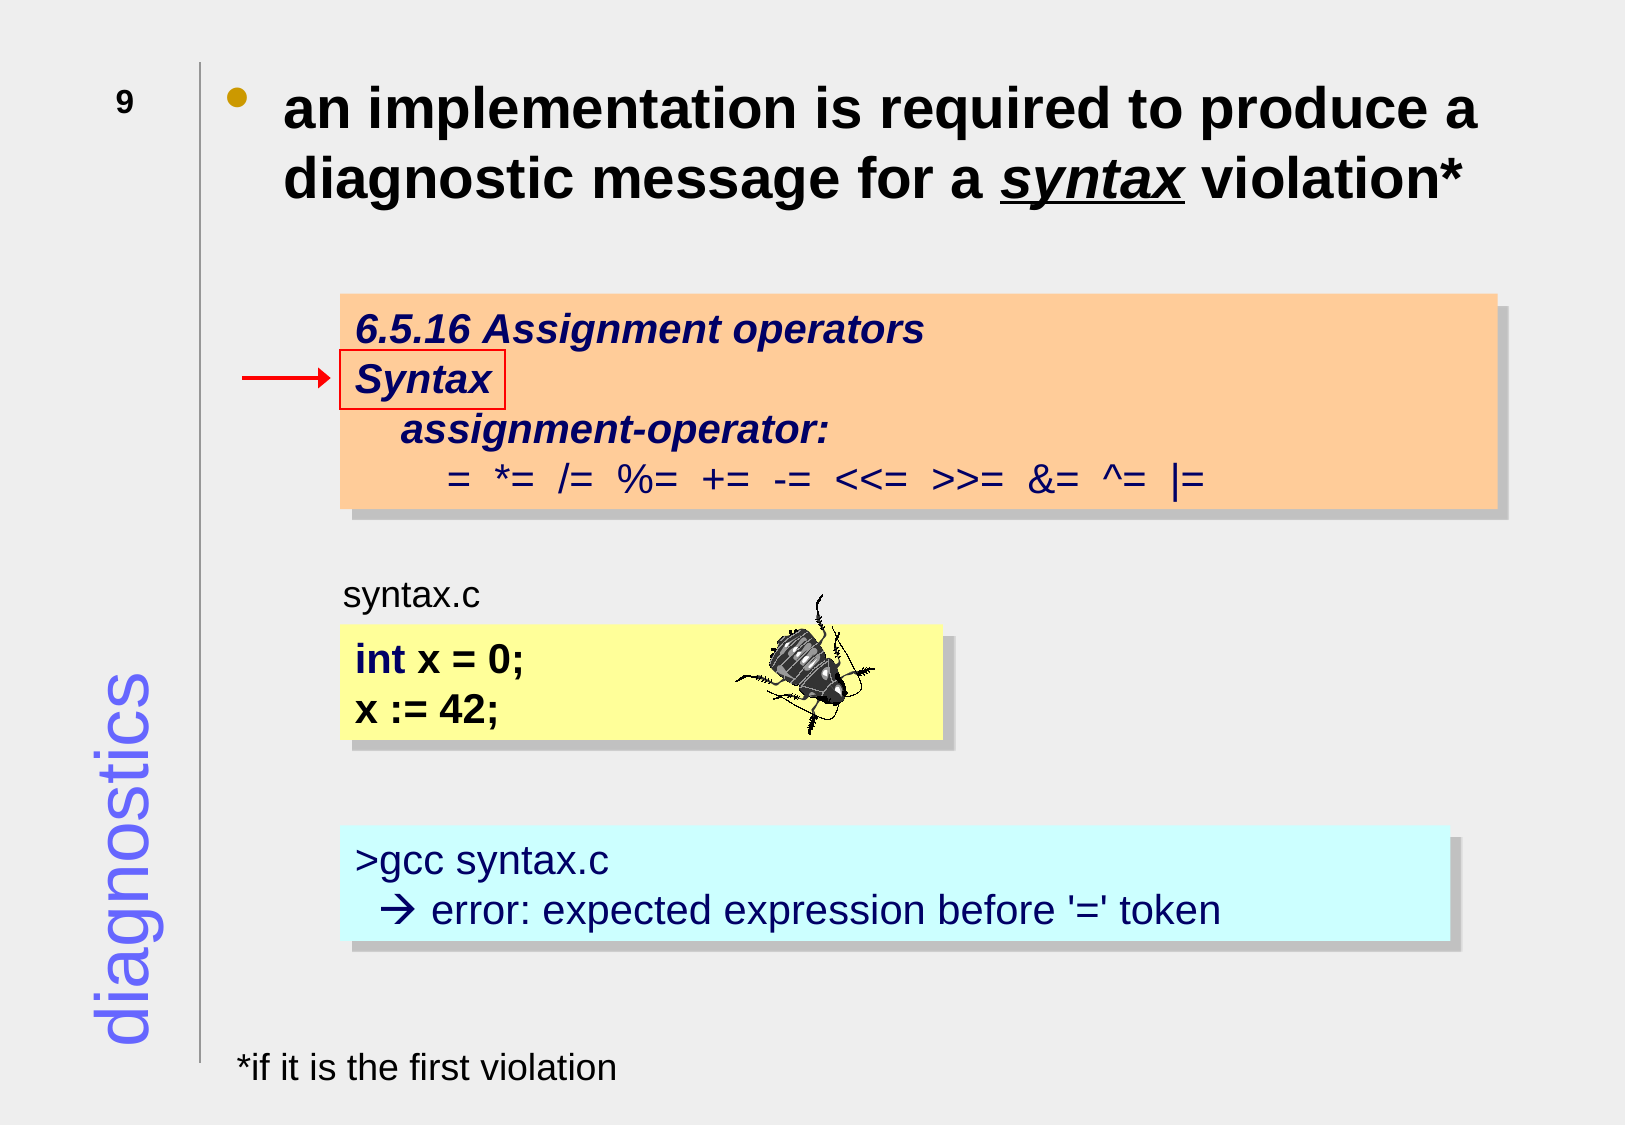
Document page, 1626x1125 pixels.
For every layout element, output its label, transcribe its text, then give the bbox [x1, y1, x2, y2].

text_box syntax.c [328, 562, 778, 623]
text_box 6.5.16 Assignment operators Syntax assignment-operator: = *= /= %= += -= <<= >>= &= ^= |= [341, 351, 504, 408]
text_box int x = 0; x := 42; [340, 624, 943, 740]
text_box 6.5.16 Assignment operators Syntax assignment-operator: = *= /= %= += -= <<= >>= &= ^= |= [340, 293, 1498, 510]
text_box *if it is the first violation [221, 1034, 671, 1096]
text_box [760, 628, 845, 703]
title diagnostics [50, 187, 188, 1063]
text_box [840, 670, 858, 679]
text_box [811, 700, 820, 715]
list an implementation is required to produce a diagnostic message for a syntax violation* [212, 62, 1550, 1063]
text_box >gcc syntax.c  error: expected expression before '=' token [340, 825, 1451, 941]
